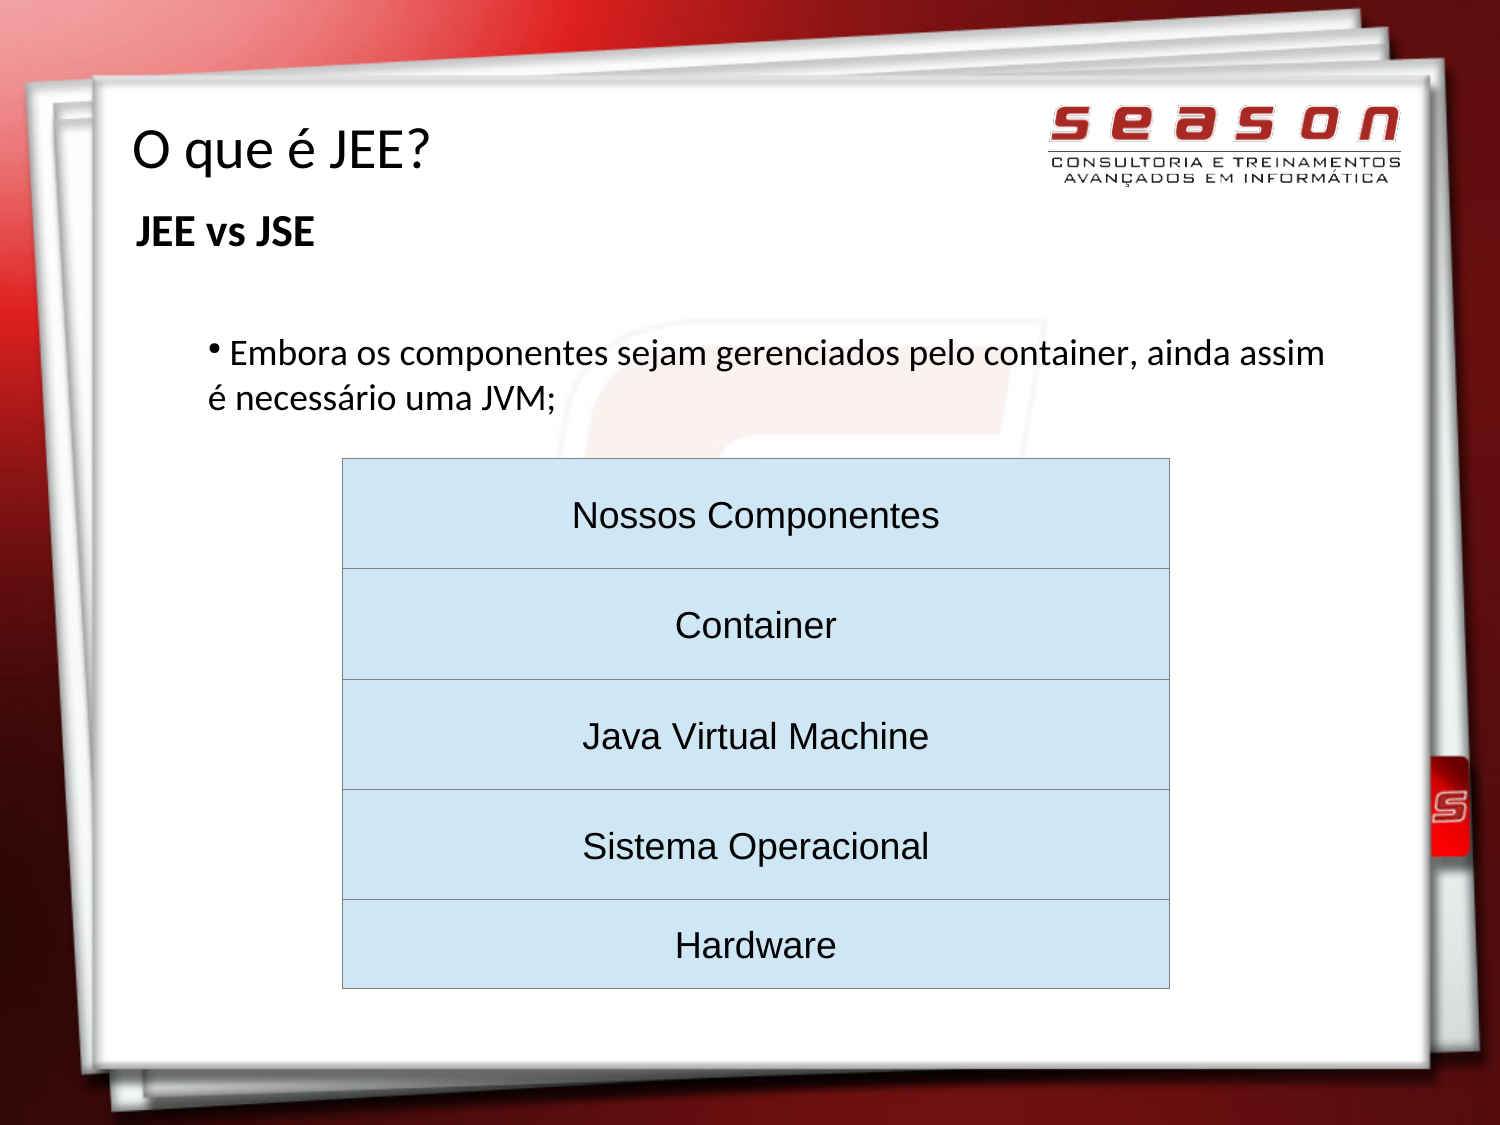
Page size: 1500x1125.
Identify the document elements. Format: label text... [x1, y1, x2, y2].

text_box Java Virtual Machine [342, 680, 1170, 790]
text_box Embora os componentes sejam gerenciados pelo container, ainda assim é necessário uma JVM; [207, 286, 1328, 459]
text_box Container [342, 569, 1170, 680]
text_box Sistema Operacional [342, 790, 1170, 900]
text_box Hardware [342, 900, 1170, 989]
text_box JEE vs JSE [119, 200, 1240, 256]
text_box Nossos Componentes [342, 458, 1170, 569]
picture [0, 0, 1500, 1125]
title O que é JEE? [118, 33, 1394, 257]
